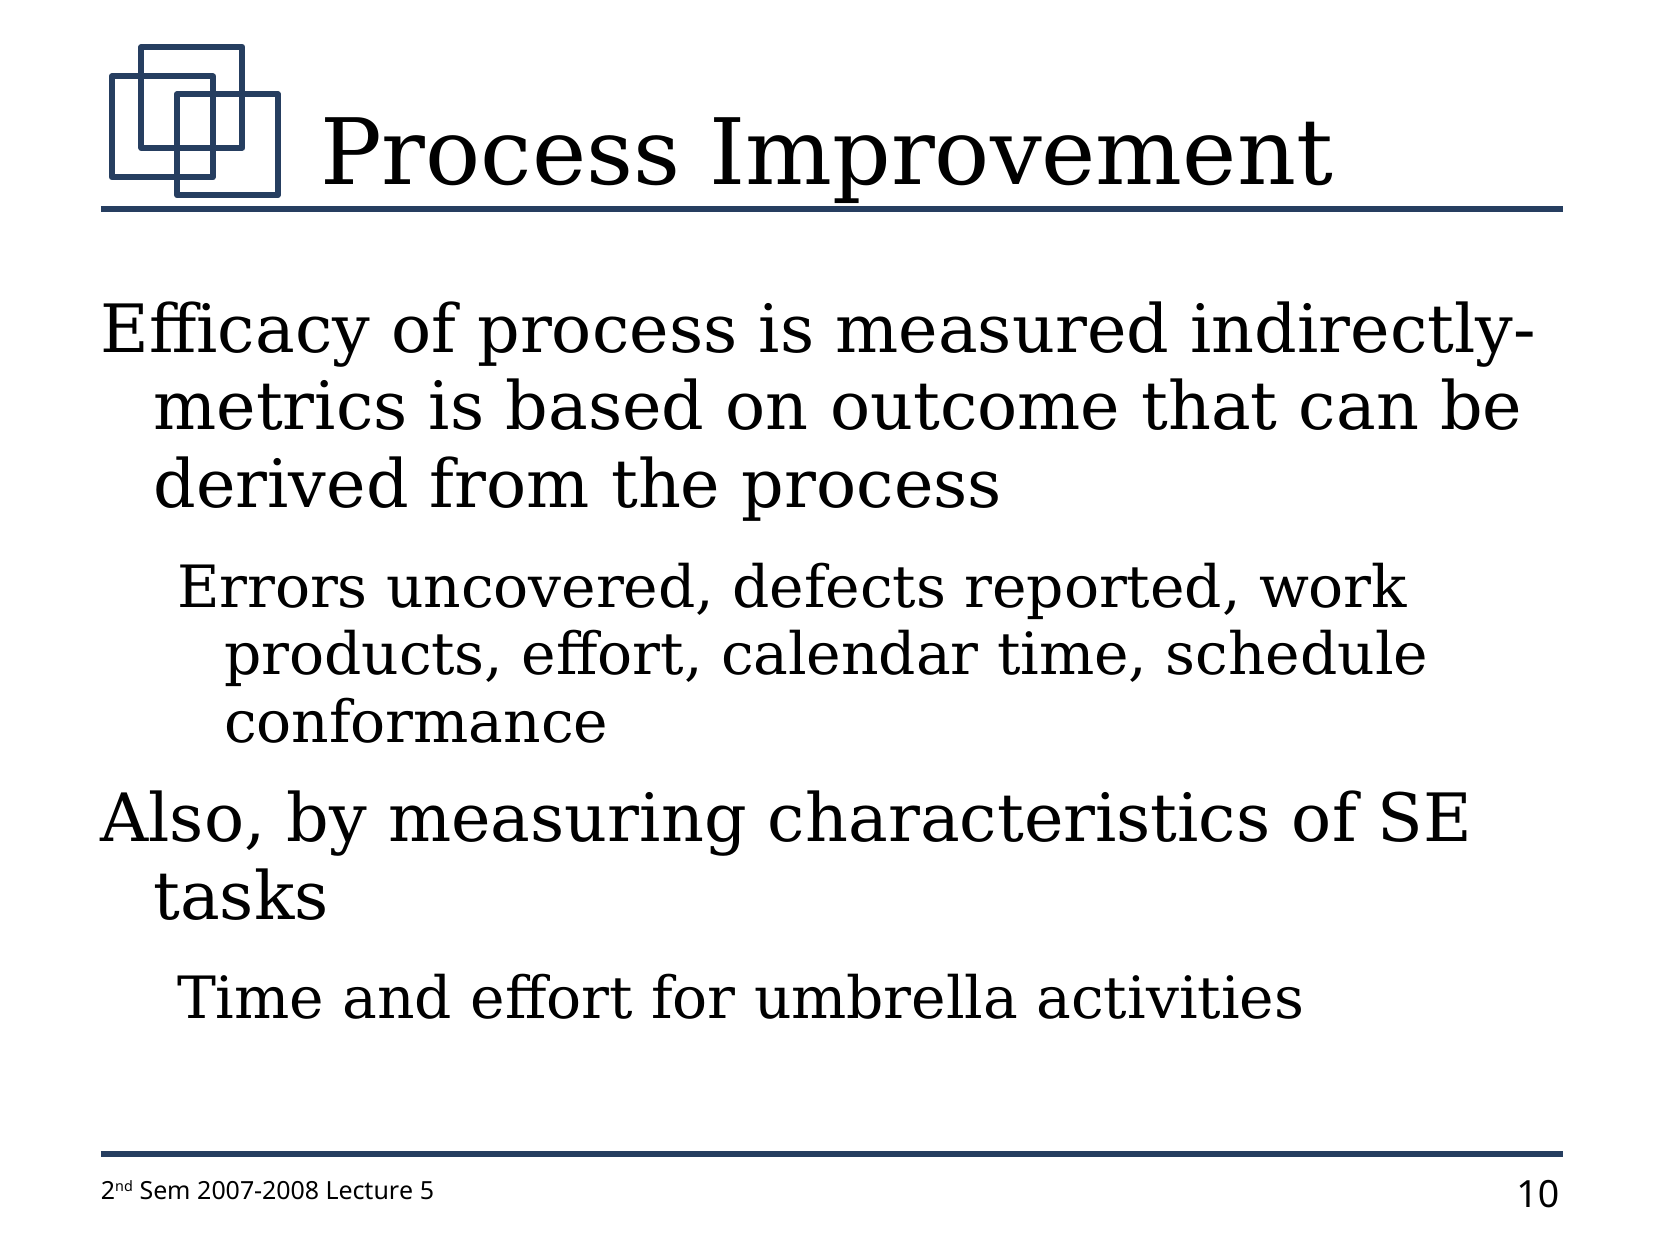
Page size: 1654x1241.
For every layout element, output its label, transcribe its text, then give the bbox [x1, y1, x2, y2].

title Process Improvement [82, 49, 1571, 257]
list Efficacy of process is measured indirectly-metrics is based on outcome that can be derived from the process Errors uncovered, defects reported, work products, effort, calendar time, schedule conformance Also, by measuring characteristics of SE tasks Time and effort for umbrella activities [82, 290, 1571, 1109]
